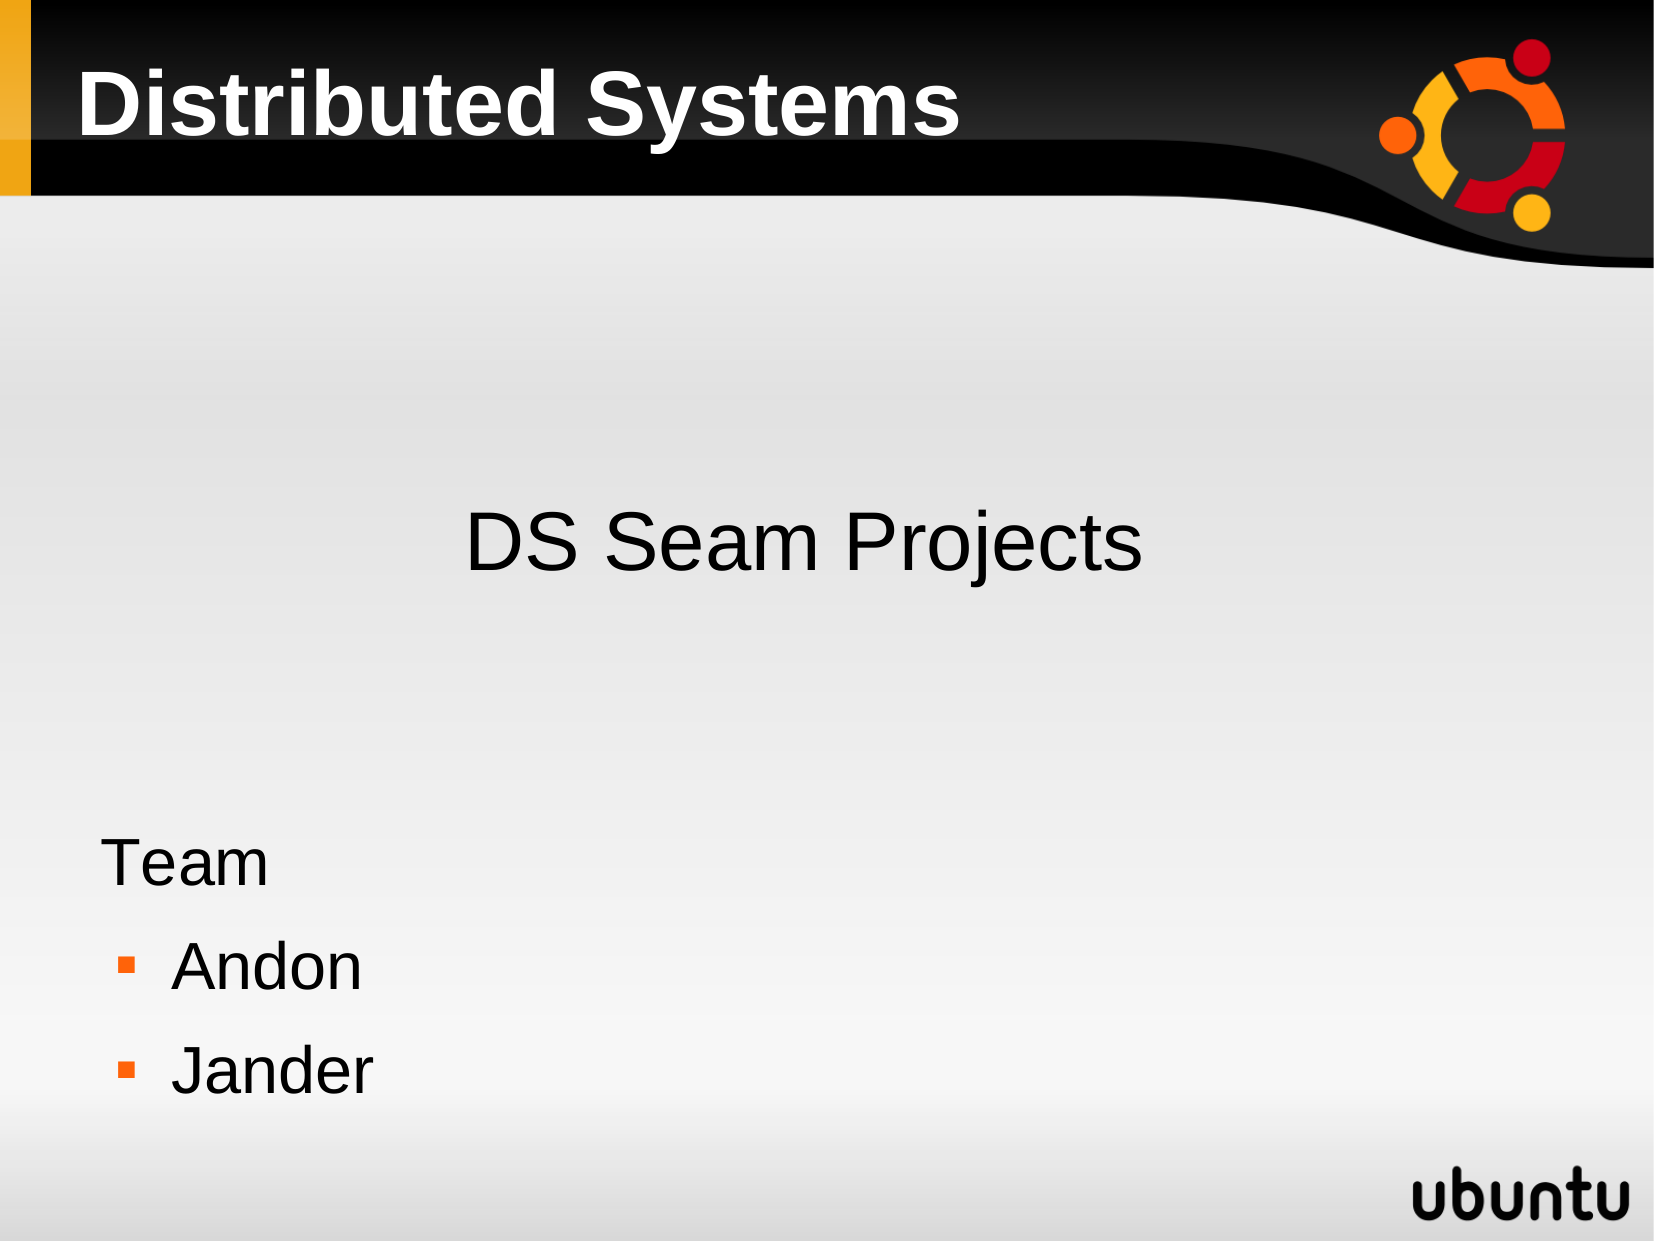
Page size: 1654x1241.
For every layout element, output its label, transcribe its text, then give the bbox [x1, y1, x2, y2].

title Distributed Systems [76, 0, 1565, 208]
picture [0, 0, 1654, 1241]
text_box DS Seam Projects [450, 487, 1538, 596]
list Team Andon Jander [82, 825, 1571, 1109]
